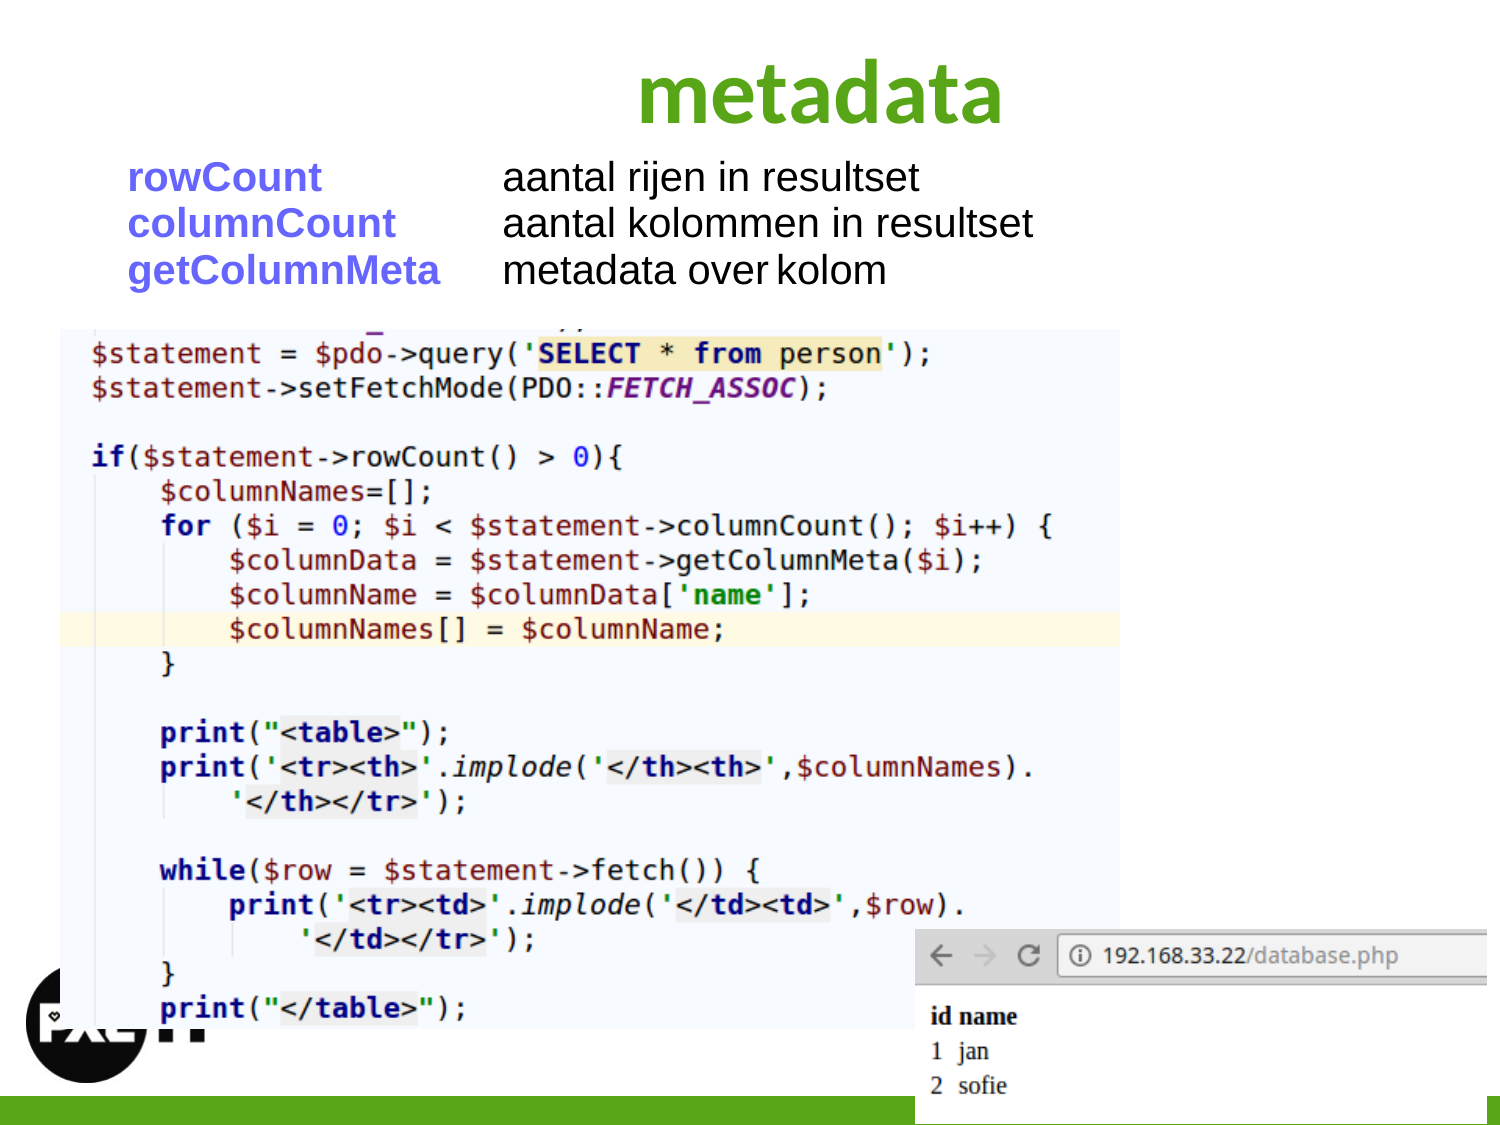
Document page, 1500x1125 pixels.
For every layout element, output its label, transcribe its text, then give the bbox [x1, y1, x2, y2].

text_box metadata [201, 24, 1441, 146]
text_box rowCount aantal rijen in resultset columnCount aantal kolommen in resultset getColumnMeta metadata over kolom [112, 146, 1500, 352]
picture [26, 329, 1487, 1124]
